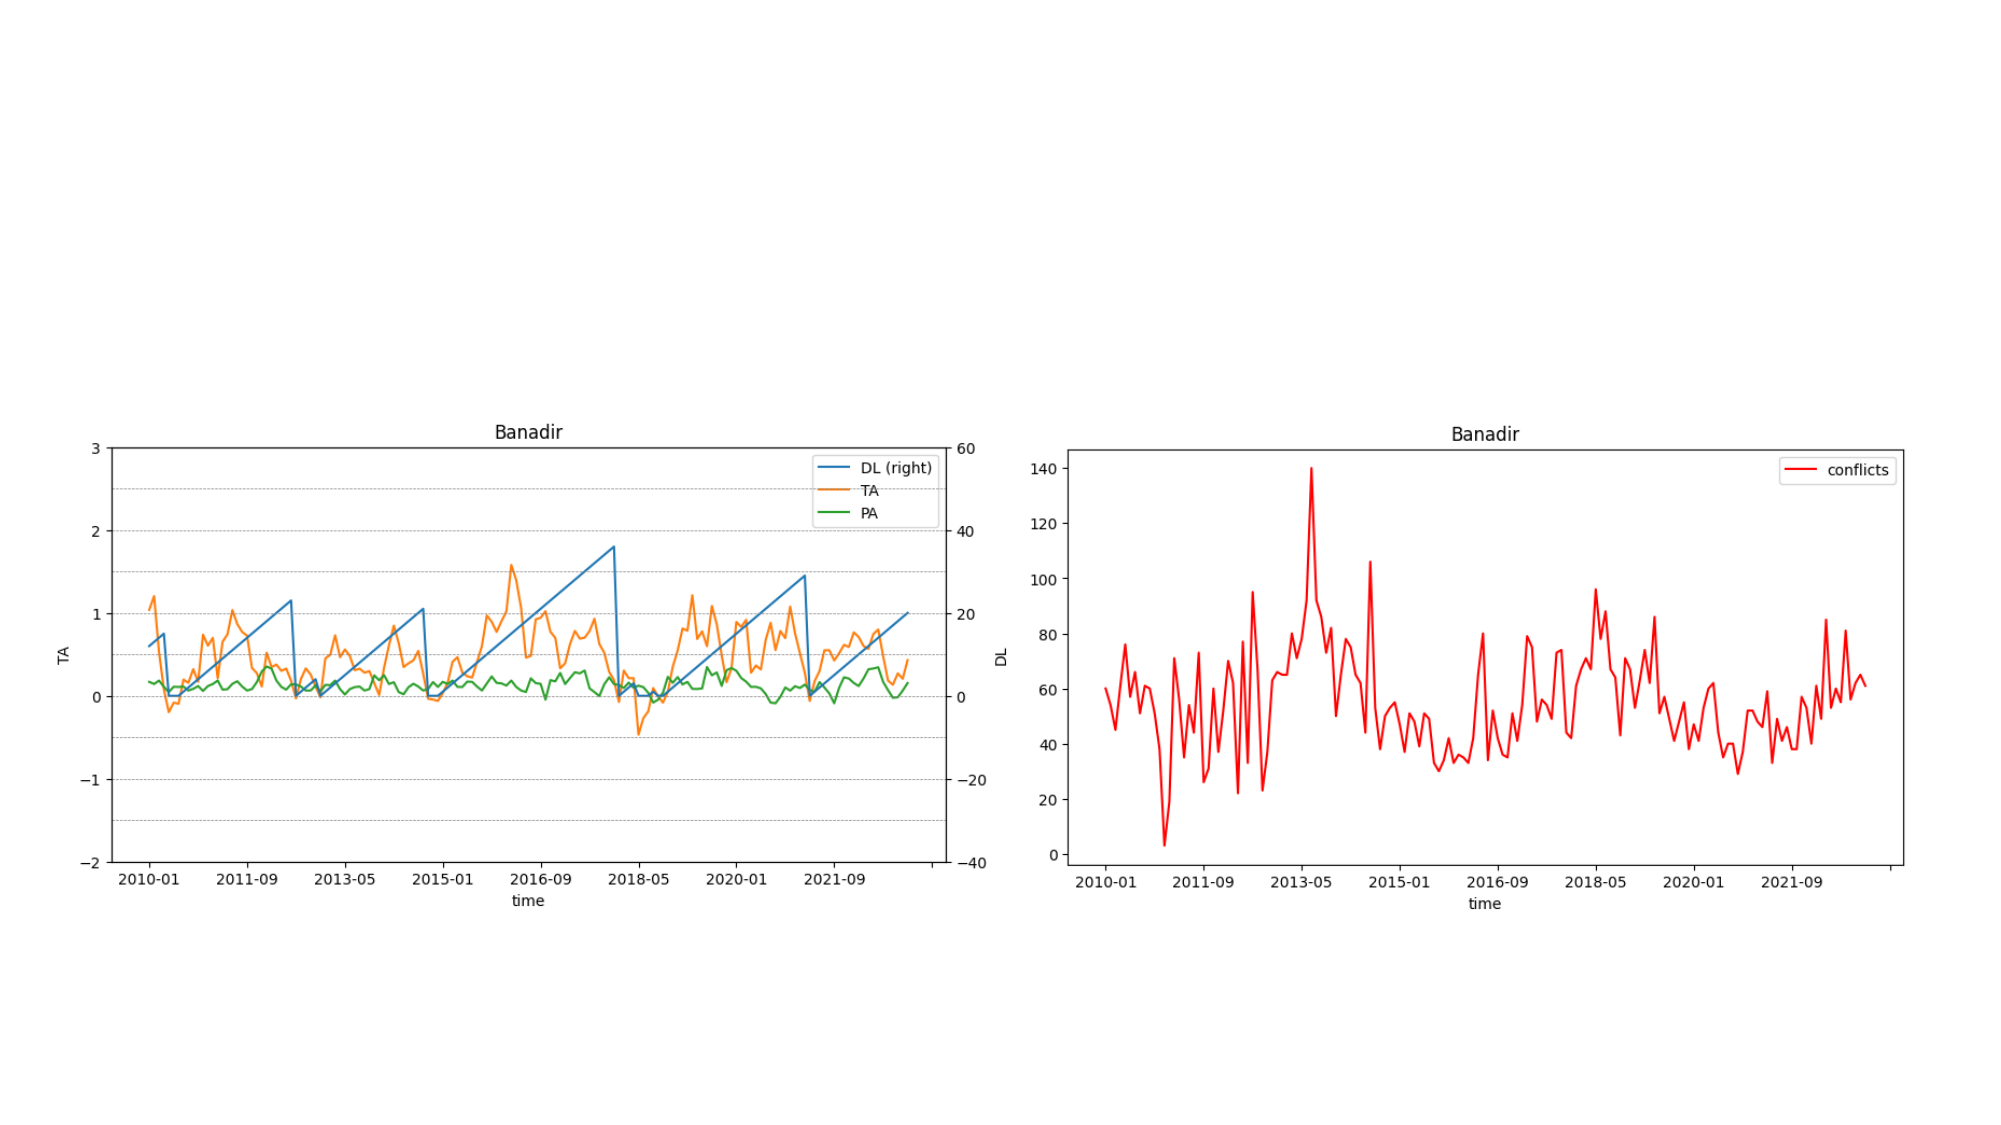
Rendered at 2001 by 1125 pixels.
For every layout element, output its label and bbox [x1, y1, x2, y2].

picture [47, 413, 1914, 922]
